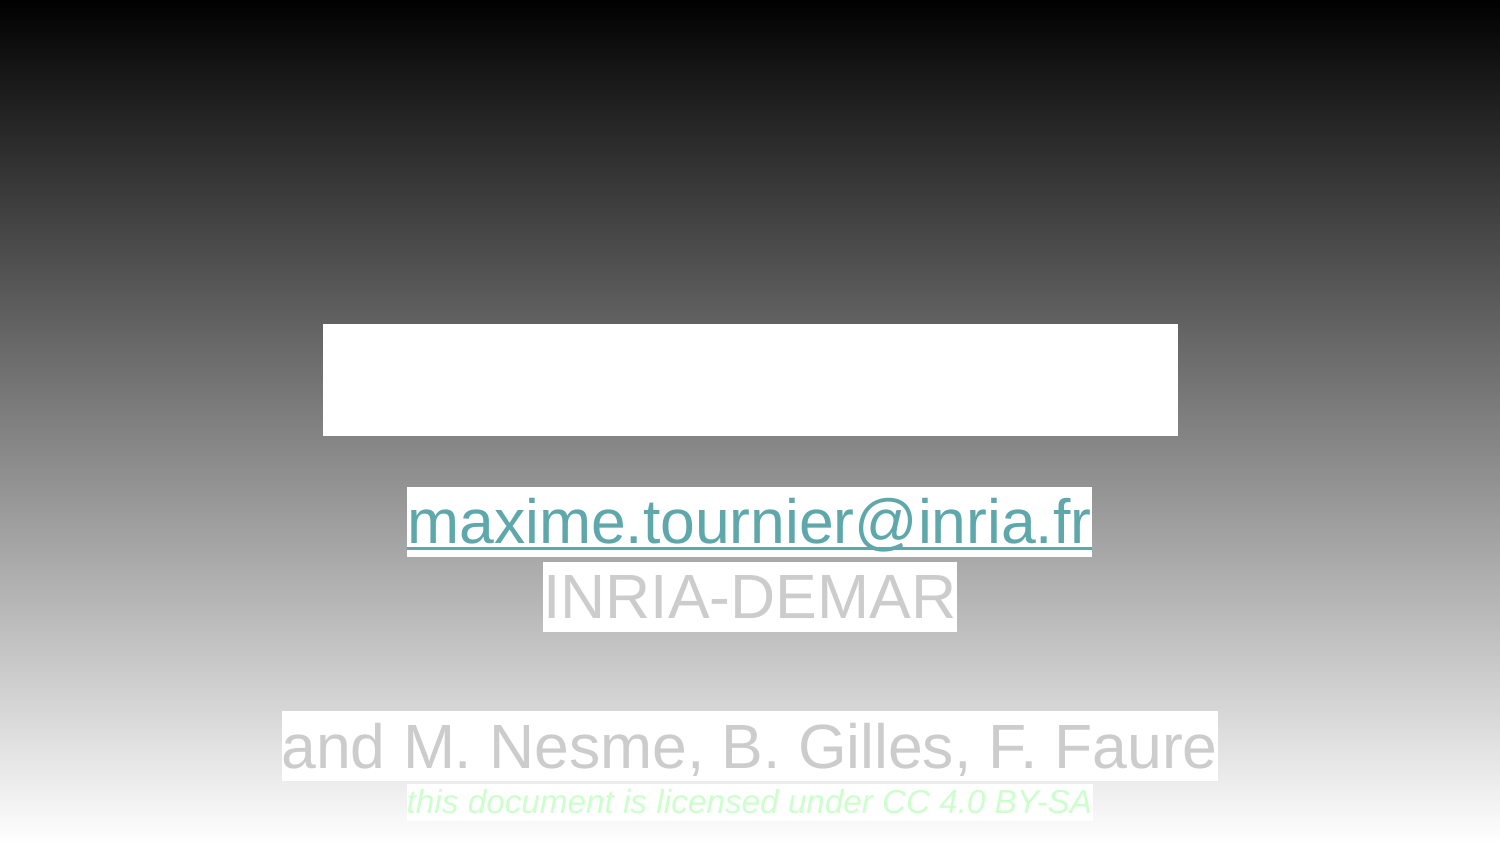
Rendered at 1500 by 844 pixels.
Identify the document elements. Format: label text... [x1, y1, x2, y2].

title Compliant Plug-In [112, 259, 1388, 450]
subtitle maxime.tournier@inria.fr INRIA-DEMAR and M. Nesme, B. Gilles, F. Faure this document is licensed under CC 4.0 BY-SA [112, 465, 1388, 595]
